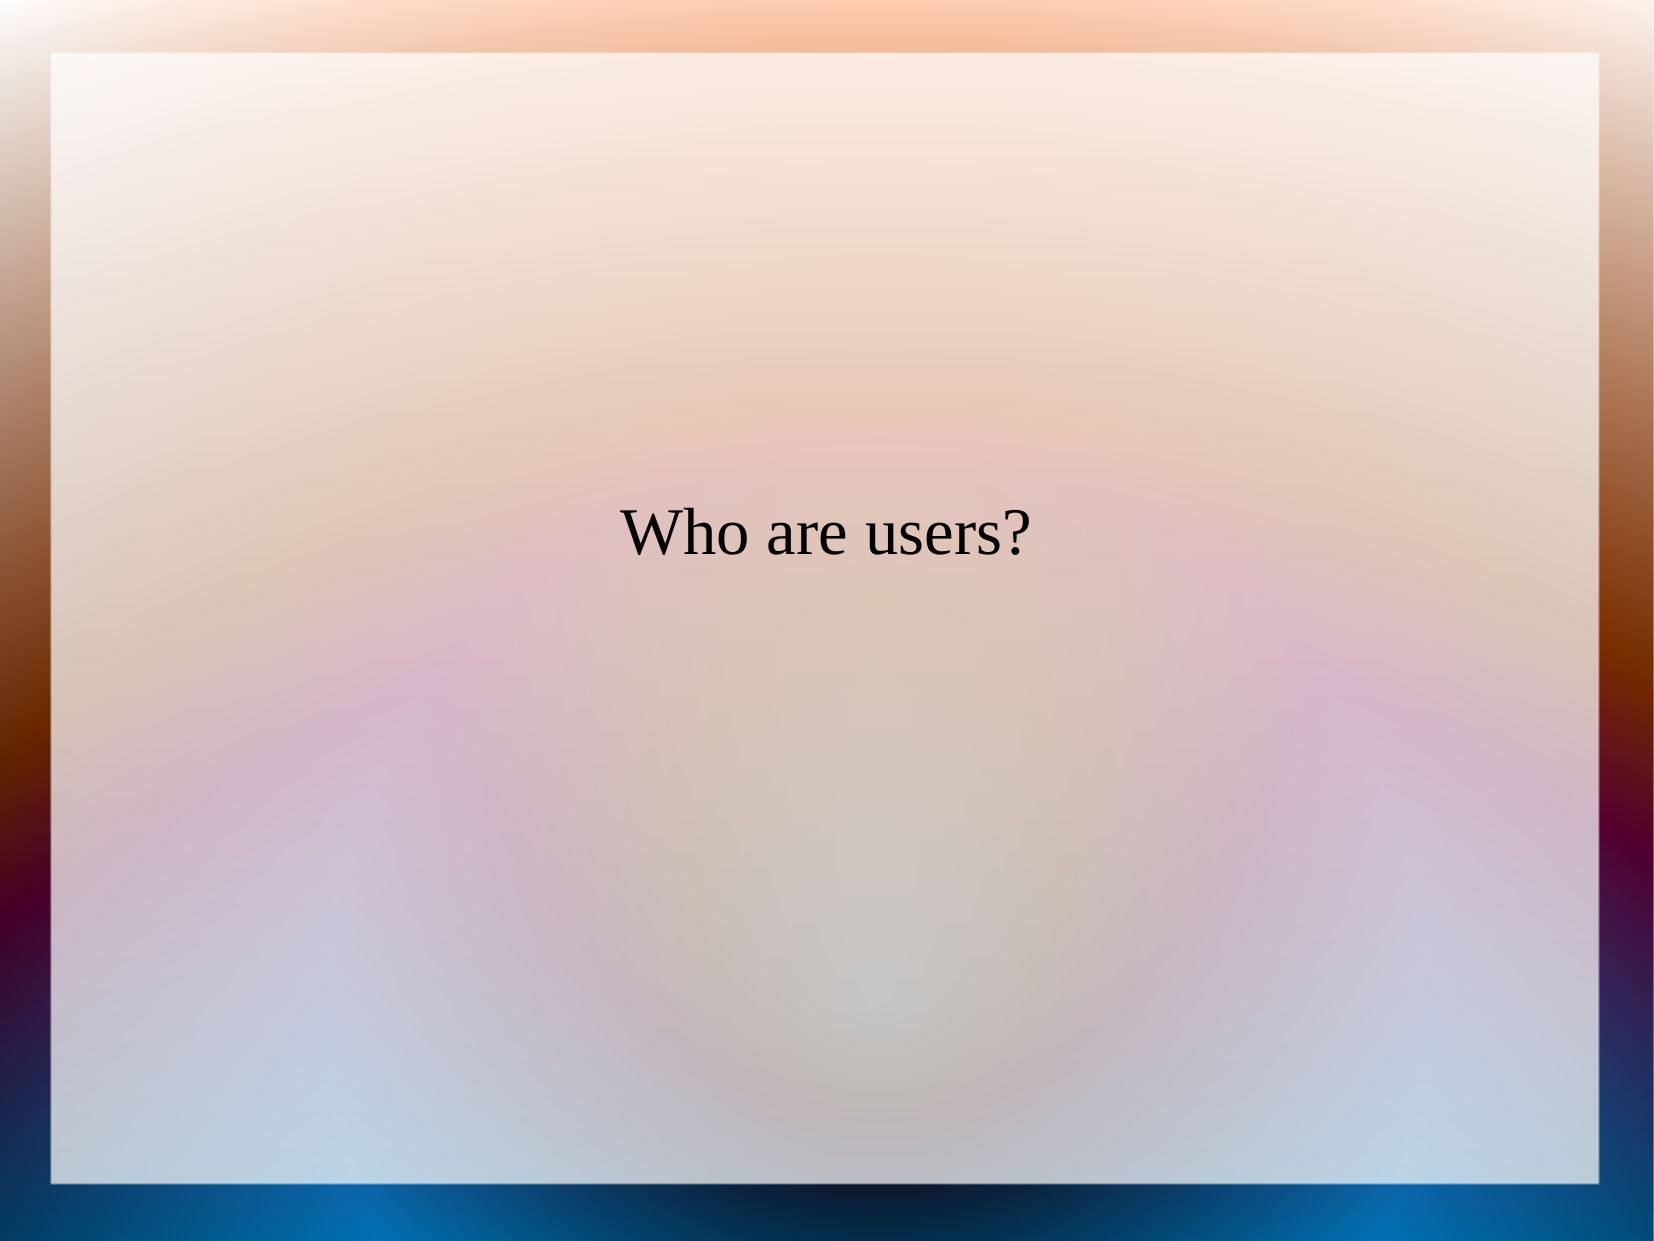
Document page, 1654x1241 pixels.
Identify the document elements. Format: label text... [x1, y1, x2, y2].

picture [0, 0, 1654, 1241]
subtitle Who are users? [82, 55, 1571, 1010]
